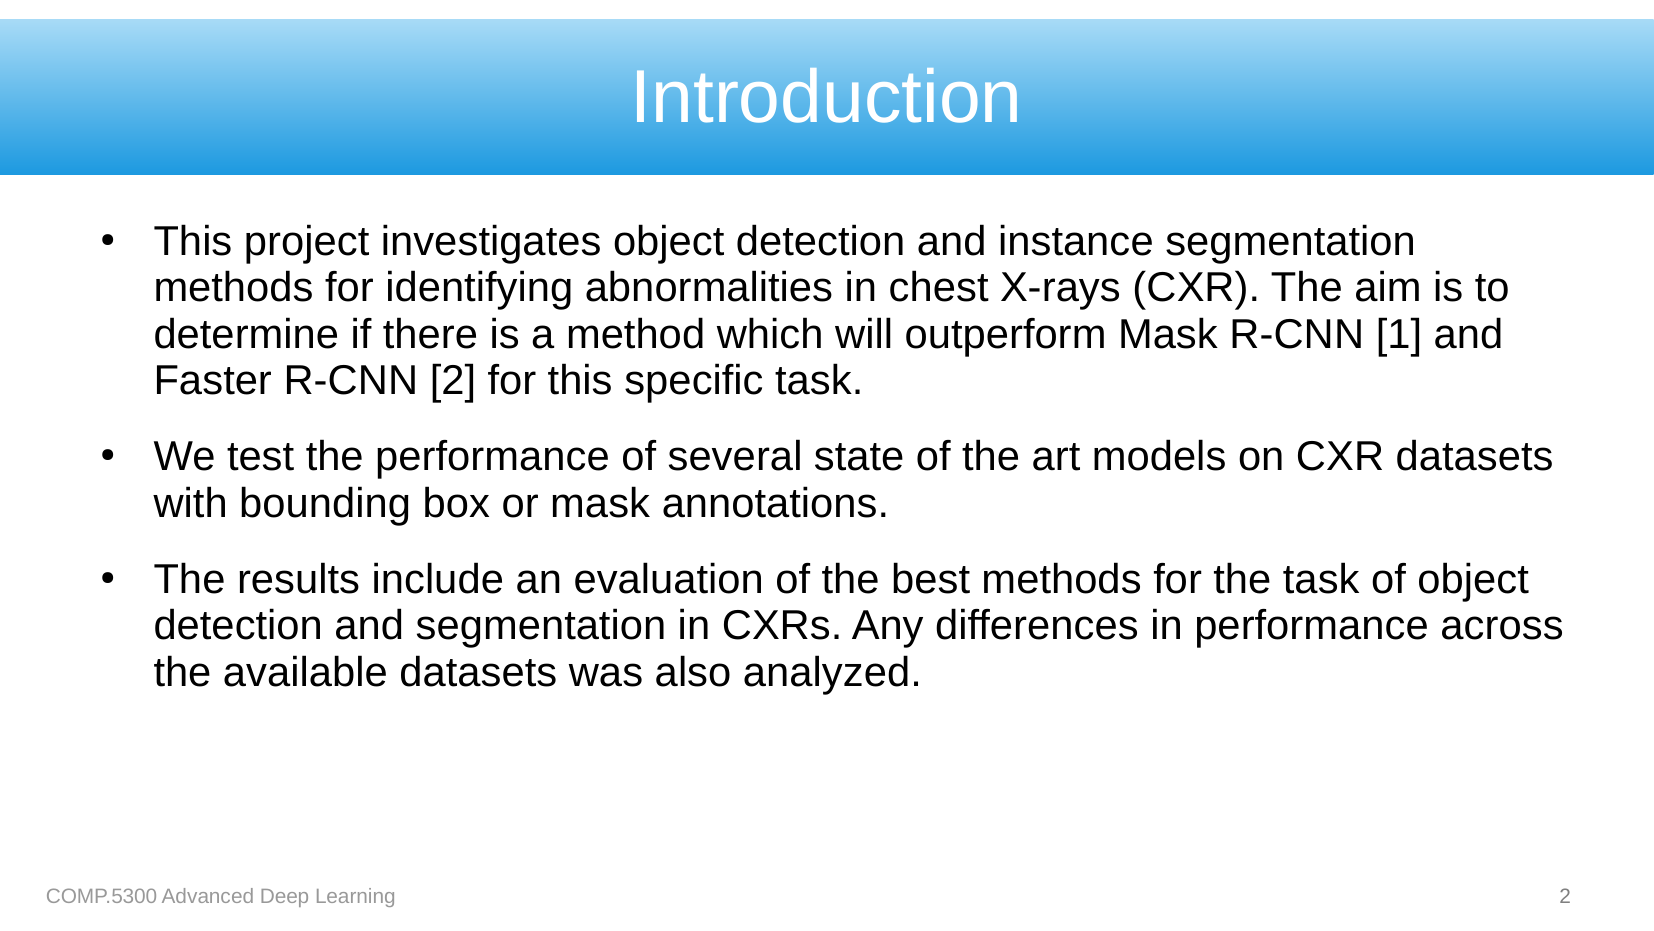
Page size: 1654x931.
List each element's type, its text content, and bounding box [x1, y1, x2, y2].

title Introduction [0, 19, 1654, 175]
list This project investigates object detection and instance segmentation methods for identifying abnormalities in chest X-rays (CXR). The aim is to determine if there is a method which will outperform Mask R-CNN [1] and Faster R-CNN [2] for this specific task. We test the performance of several state of the art models on CXR datasets with bounding box or mask annotations. The results include an evaluation of the best methods for the task of object detection and segmentation in CXRs. Any differences in performance across the available datasets was also analyzed. [82, 217, 1571, 758]
